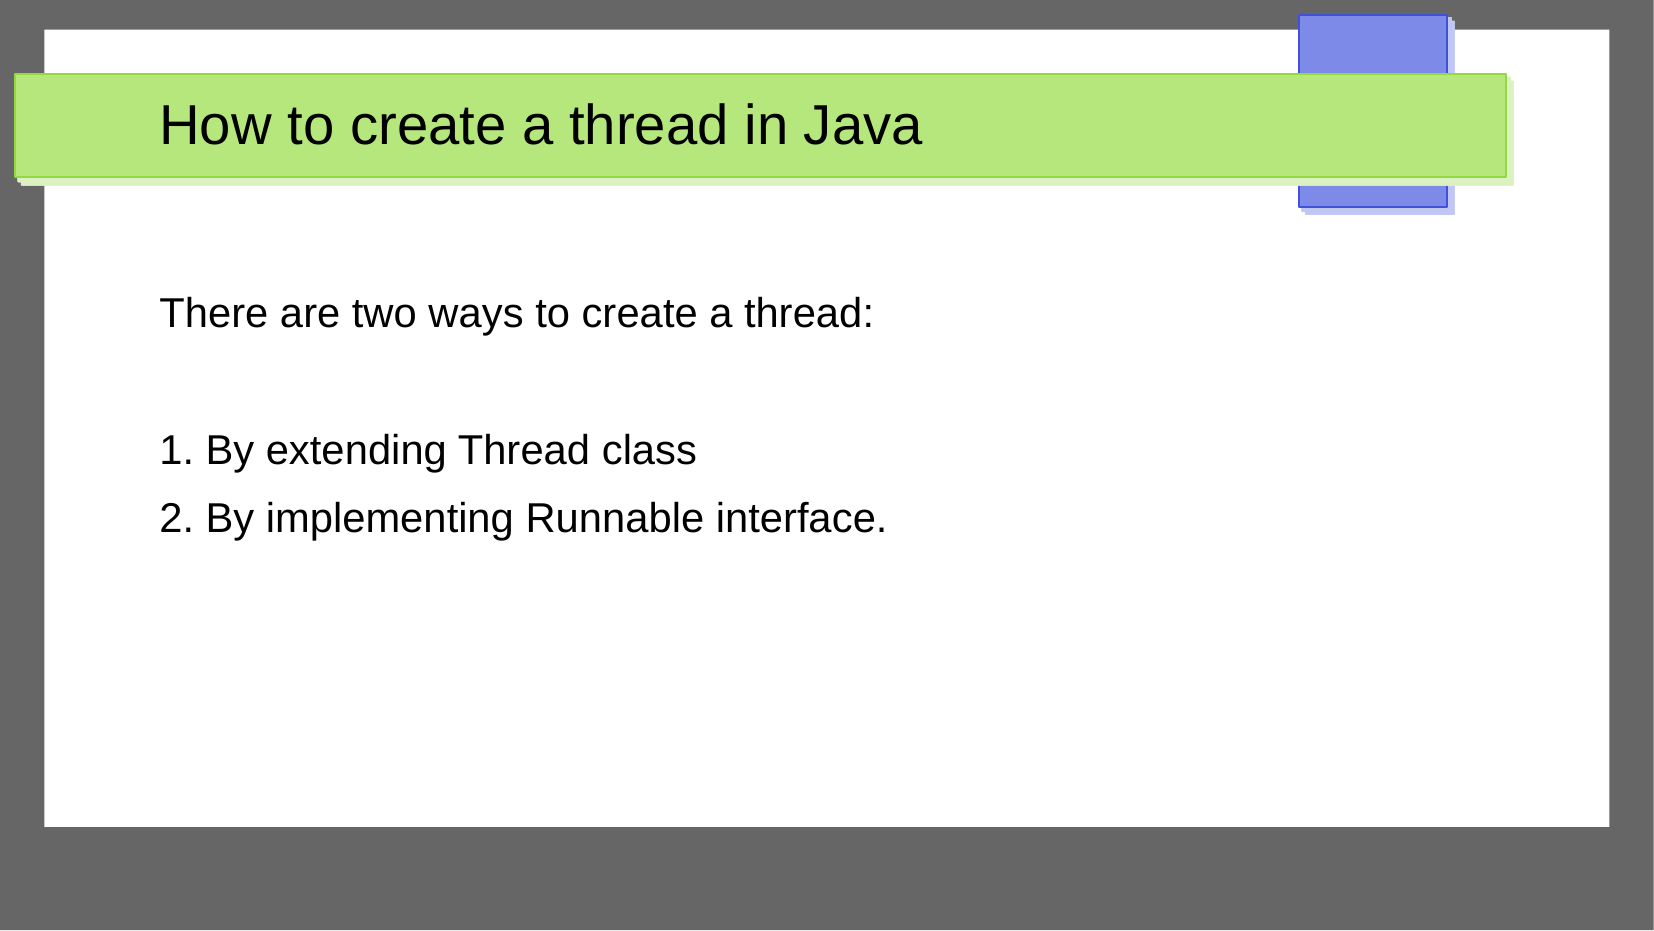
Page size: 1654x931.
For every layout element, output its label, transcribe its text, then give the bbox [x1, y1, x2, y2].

list There are two ways to create a thread: 1. By extending Thread class 2. By implementing Runnable interface. [88, 221, 1565, 813]
title How to create a thread in Java [88, 73, 1506, 178]
